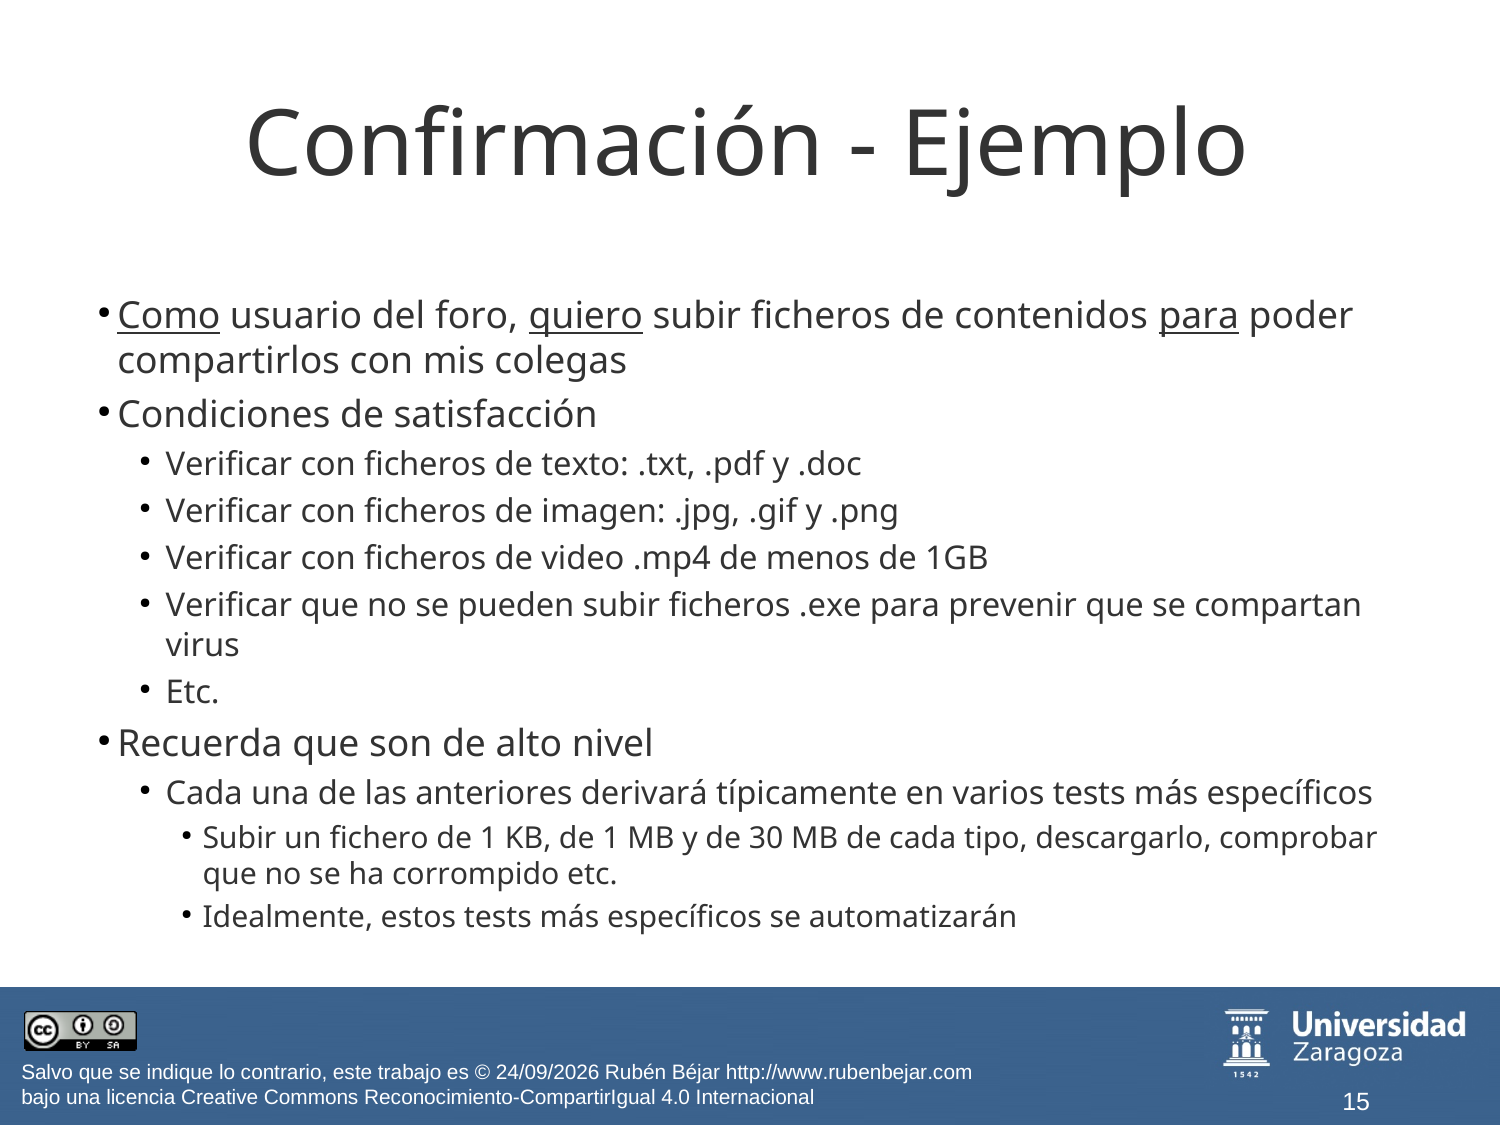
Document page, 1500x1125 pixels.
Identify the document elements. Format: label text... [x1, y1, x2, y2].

picture [0, 987, 1500, 1125]
title Confirmación - Ejemplo [74, 21, 1420, 257]
list Como usuario del foro, quiero subir ficheros de contenidos para poder compartirlos con mis colegas Condiciones de satisfacción Verificar con ficheros de texto: .txt, .pdf y .doc Verificar con ficheros de imagen: .jpg, .gif y .png Verificar con ficheros de video .mp4 de menos de 1GB Verificar que no se pueden subir ficheros .exe para prevenir que se compartan virus Etc. Recuerda que son de alto nivel Cada una de las anteriores derivará típicamente en varios tests más específicos Subir un fichero de 1 KB, de 1 MB y de 30 MB de cada tipo, descargarlo, comprobar que no se ha corrompido etc. Idealmente, estos tests más específicos se automatizarán [82, 283, 1418, 957]
